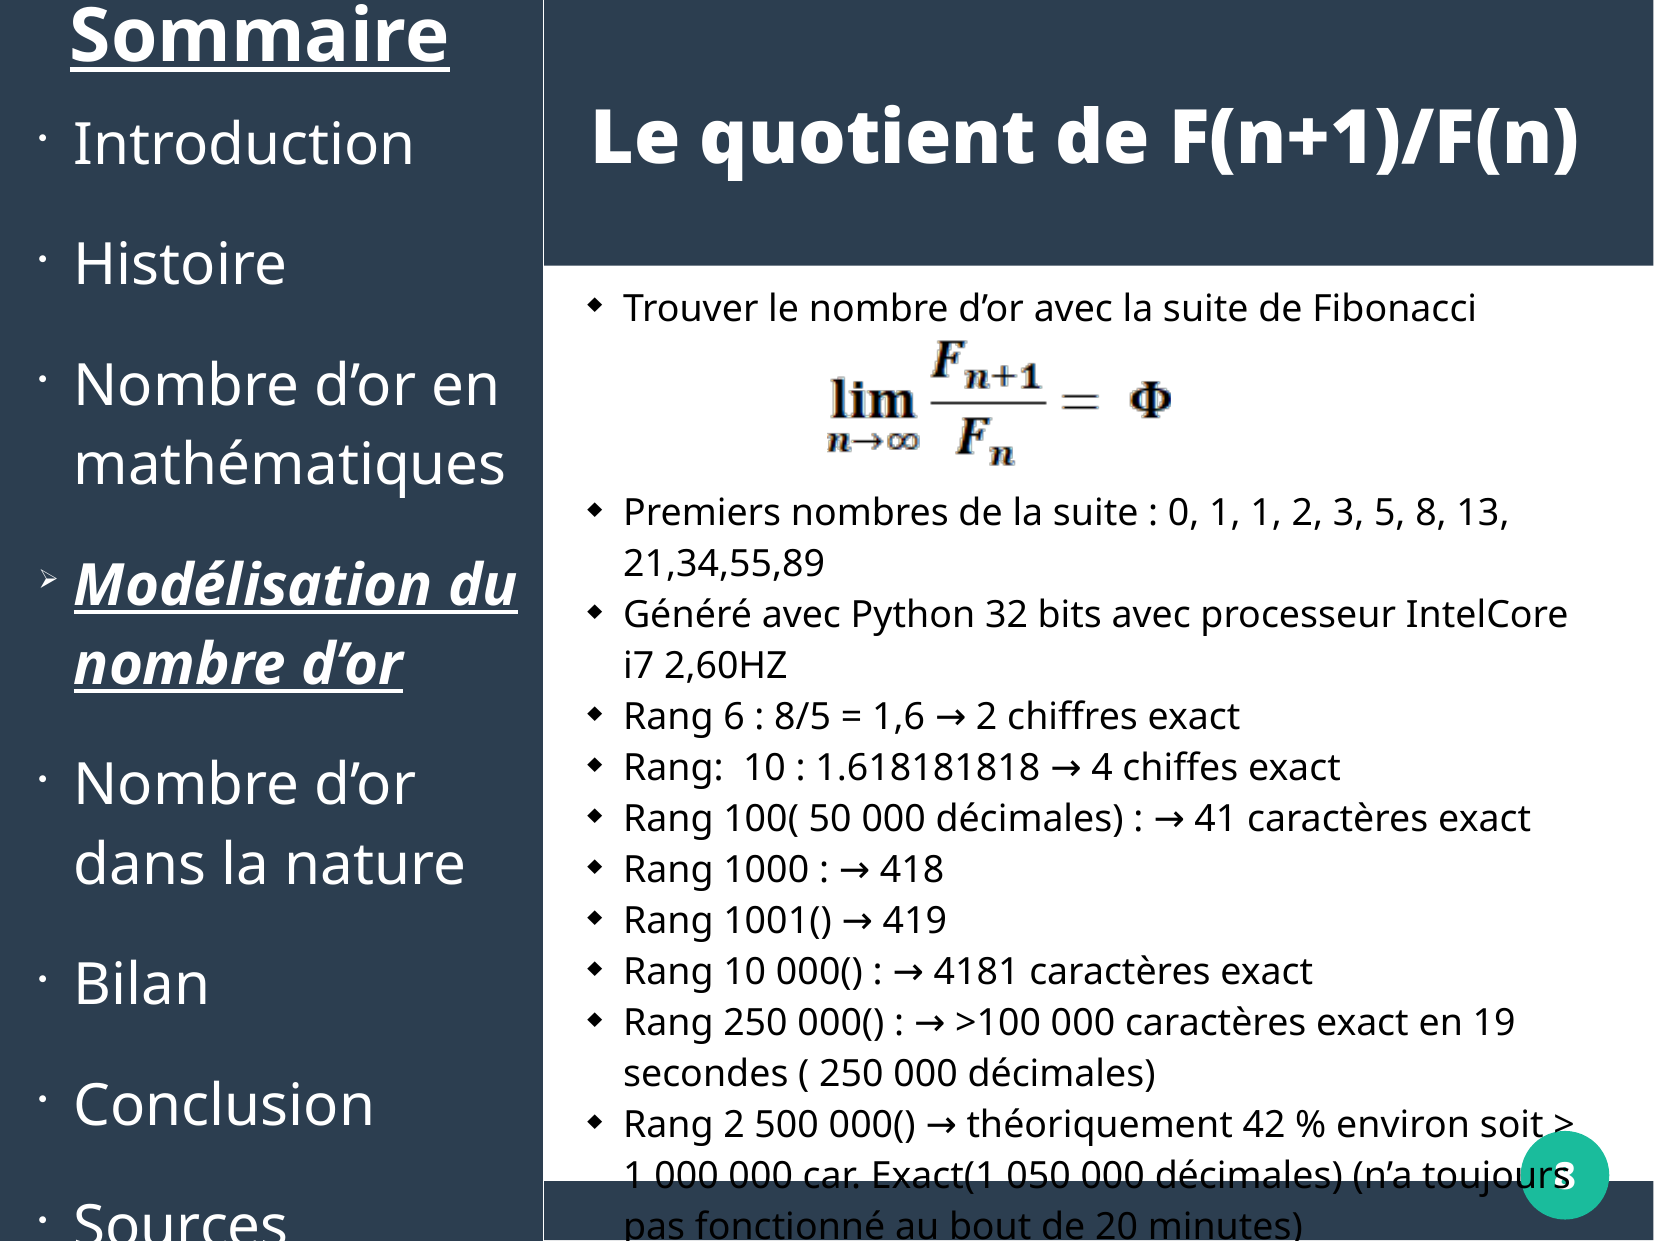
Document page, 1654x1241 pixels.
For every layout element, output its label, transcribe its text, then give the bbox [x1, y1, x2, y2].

picture [826, 336, 1171, 508]
text_box [0, 0, 544, 1241]
text_box Trouver le nombre d’or avec la suite de Fibonacci Premiers nombres de la suite : 0, 1, 1, 2, 3, 5, 8, 13, 21,34,55,89 Généré avec Python 32 bits avec processeur IntelCore i7 2,60HZ Rang 6 : 8/5 = 1,6 → 2 chiffres exact Rang: 10 : 1.618181818 → 4 chiffes exact Rang 100( 50 000 décimales) : → 41 caractères exact Rang 1000 : → 418 Rang 1001() → 419 Rang 10 000() : → 4181 caractères exact Rang 250 000() : → >100 000 caractères exact en 19 secondes ( 250 000 décimales) Rang 2 500 000() → théoriquement 42 % environ soit > 1 000 000 car. Exact(1 050 000 décimales) (n’a toujours pas fonctionné au bout de 20 minutes) [572, 273, 1619, 1217]
title Le quotient de F(n+1)/F(n) [590, 55, 1654, 213]
text_box Introduction Histoire Nombre d’or en mathématiques Modélisation du nombre d’or Nombre d’or dans la nature Bilan Conclusion Sources [23, 94, 556, 1241]
text_box Sommaire [0, 0, 532, 83]
